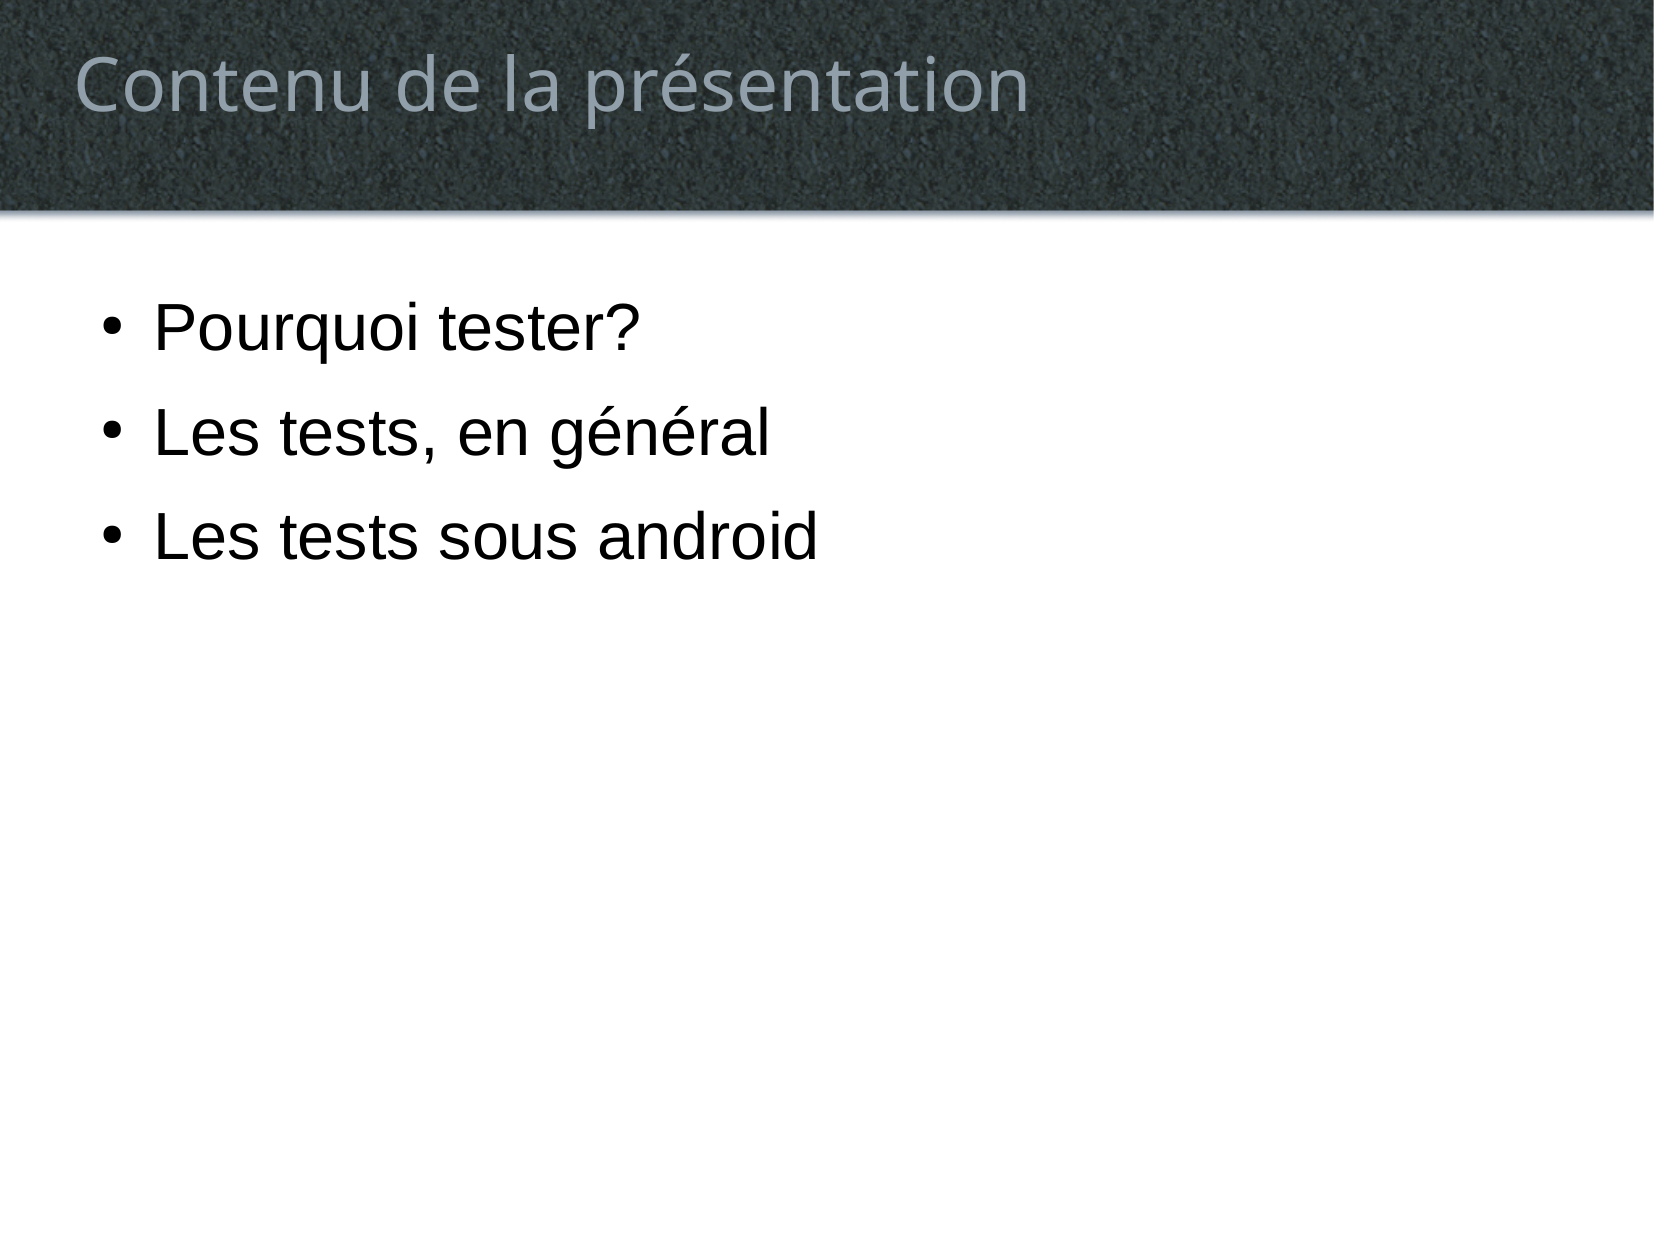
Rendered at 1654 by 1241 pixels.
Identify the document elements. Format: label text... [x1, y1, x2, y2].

text_box Contenu de la présentation [59, 23, 1554, 205]
list Pourquoi tester? Les tests, en général Les tests sous android [82, 290, 1571, 1094]
picture [0, 0, 1654, 1241]
